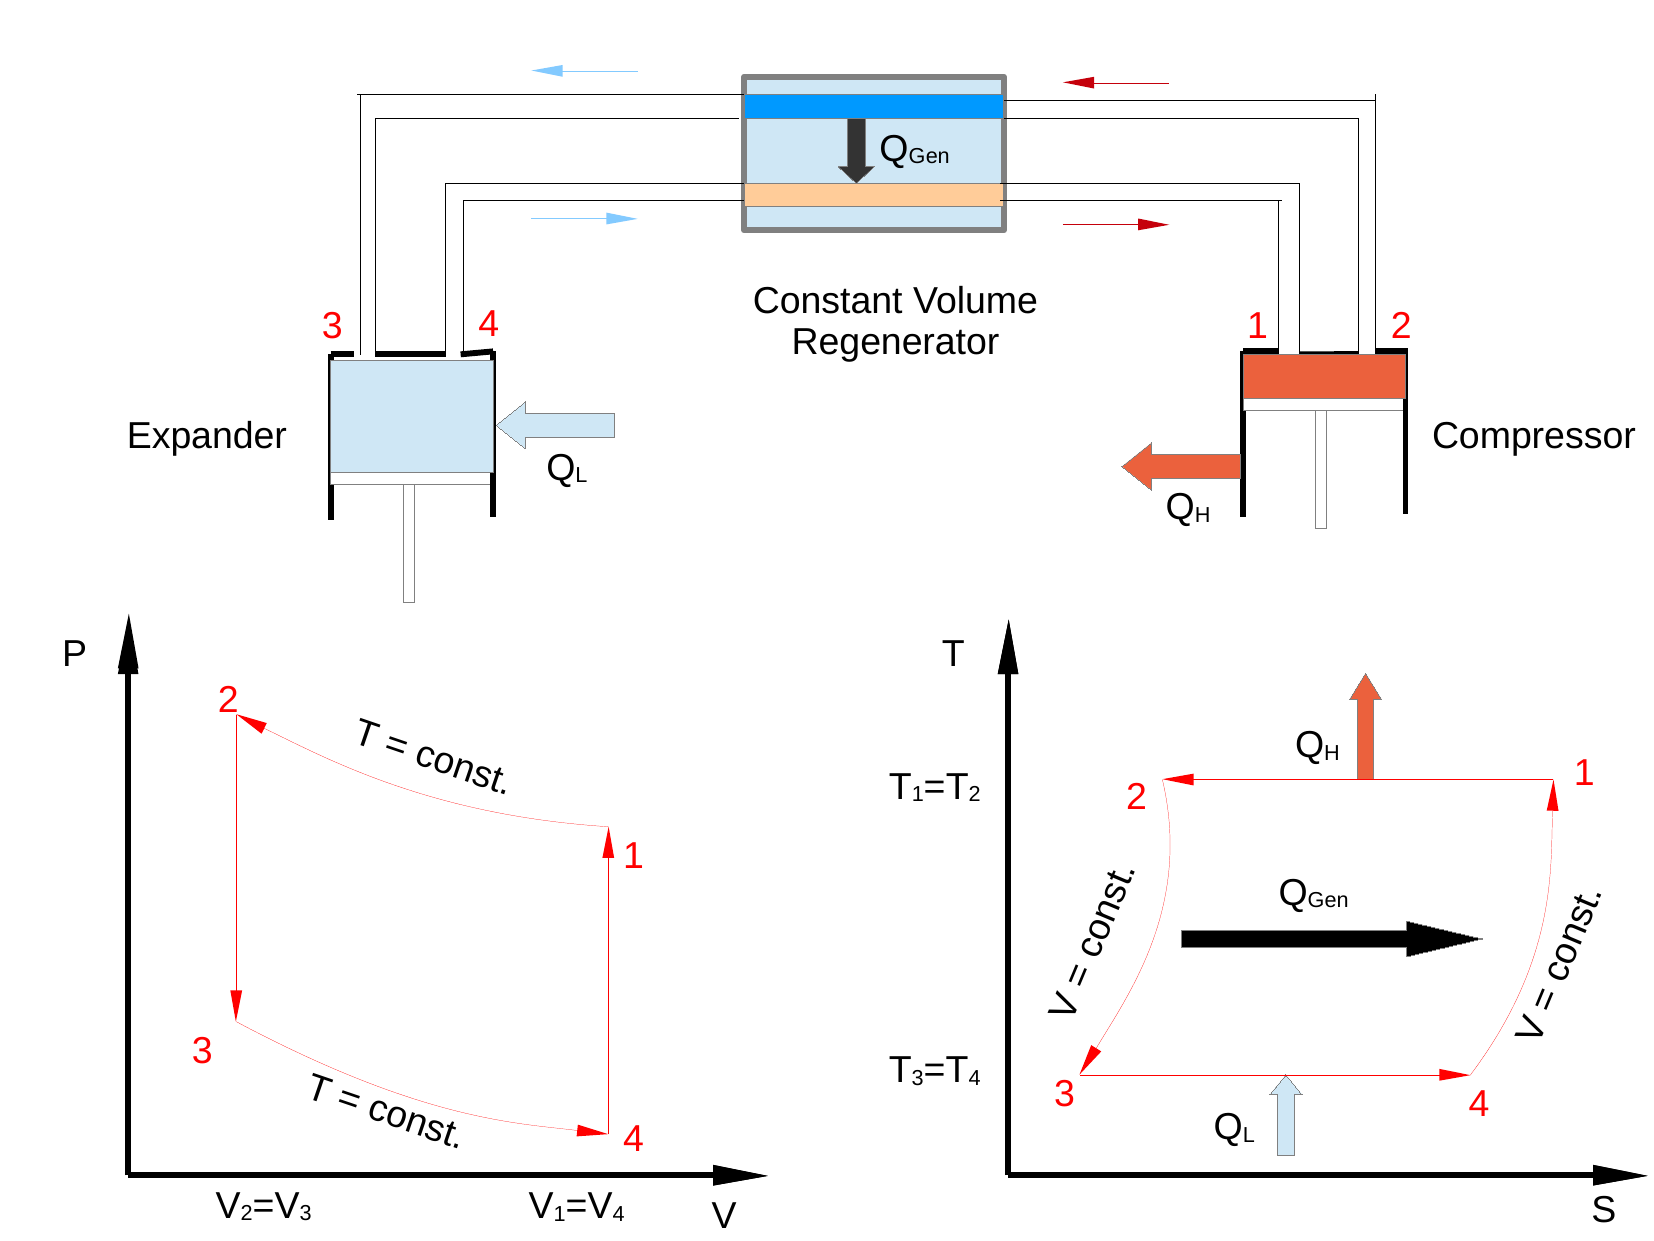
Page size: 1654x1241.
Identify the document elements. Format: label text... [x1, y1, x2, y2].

text_box 3 [1039, 1065, 1086, 1123]
text_box V [696, 1187, 752, 1241]
text_box [1349, 673, 1382, 779]
text_box QL [531, 438, 612, 508]
text_box QL [1198, 1098, 1280, 1168]
text_box 1 [1559, 744, 1606, 801]
text_box T [927, 624, 976, 682]
text_box [1181, 921, 1483, 957]
text_box [744, 76, 1004, 231]
text_box 2 [1375, 297, 1423, 355]
text_box [1269, 1076, 1303, 1156]
text_box [330, 360, 494, 603]
text_box QH [1280, 780, 1367, 786]
text_box T3=T4 [874, 1041, 996, 1111]
text_box QH [1150, 478, 1238, 548]
text_box Constant Volume Regenerator [738, 271, 1053, 371]
text_box [496, 401, 615, 449]
text_box 1 [1232, 297, 1279, 355]
text_box [1121, 442, 1241, 489]
text_box S [1576, 1181, 1632, 1238]
text_box [1243, 354, 1406, 529]
text_box P [47, 624, 96, 682]
text_box Compressor [1417, 407, 1651, 465]
text_box 4 [463, 294, 510, 352]
text_box QGen [864, 119, 1001, 189]
text_box QH [1280, 716, 1357, 779]
text_box V = const. [1027, 838, 1157, 1043]
text_box 1 [609, 826, 655, 884]
text_box 2 [203, 670, 250, 728]
text_box V2=V3 [200, 1176, 327, 1241]
text_box T1=T2 [874, 757, 996, 827]
text_box 4 [1453, 1074, 1501, 1135]
text_box QGen [1263, 863, 1401, 934]
text_box 3 [307, 297, 362, 355]
text_box 2 [1111, 767, 1158, 825]
text_box V = const. [1494, 862, 1623, 1067]
text_box 3 [177, 1021, 233, 1079]
text_box T = const. [332, 698, 536, 816]
text_box 2 [237, 716, 250, 728]
text_box V1=V4 [513, 1176, 640, 1241]
text_box 4 [608, 1110, 655, 1168]
text_box T = const. [285, 1053, 489, 1170]
text_box Expander [112, 407, 302, 465]
